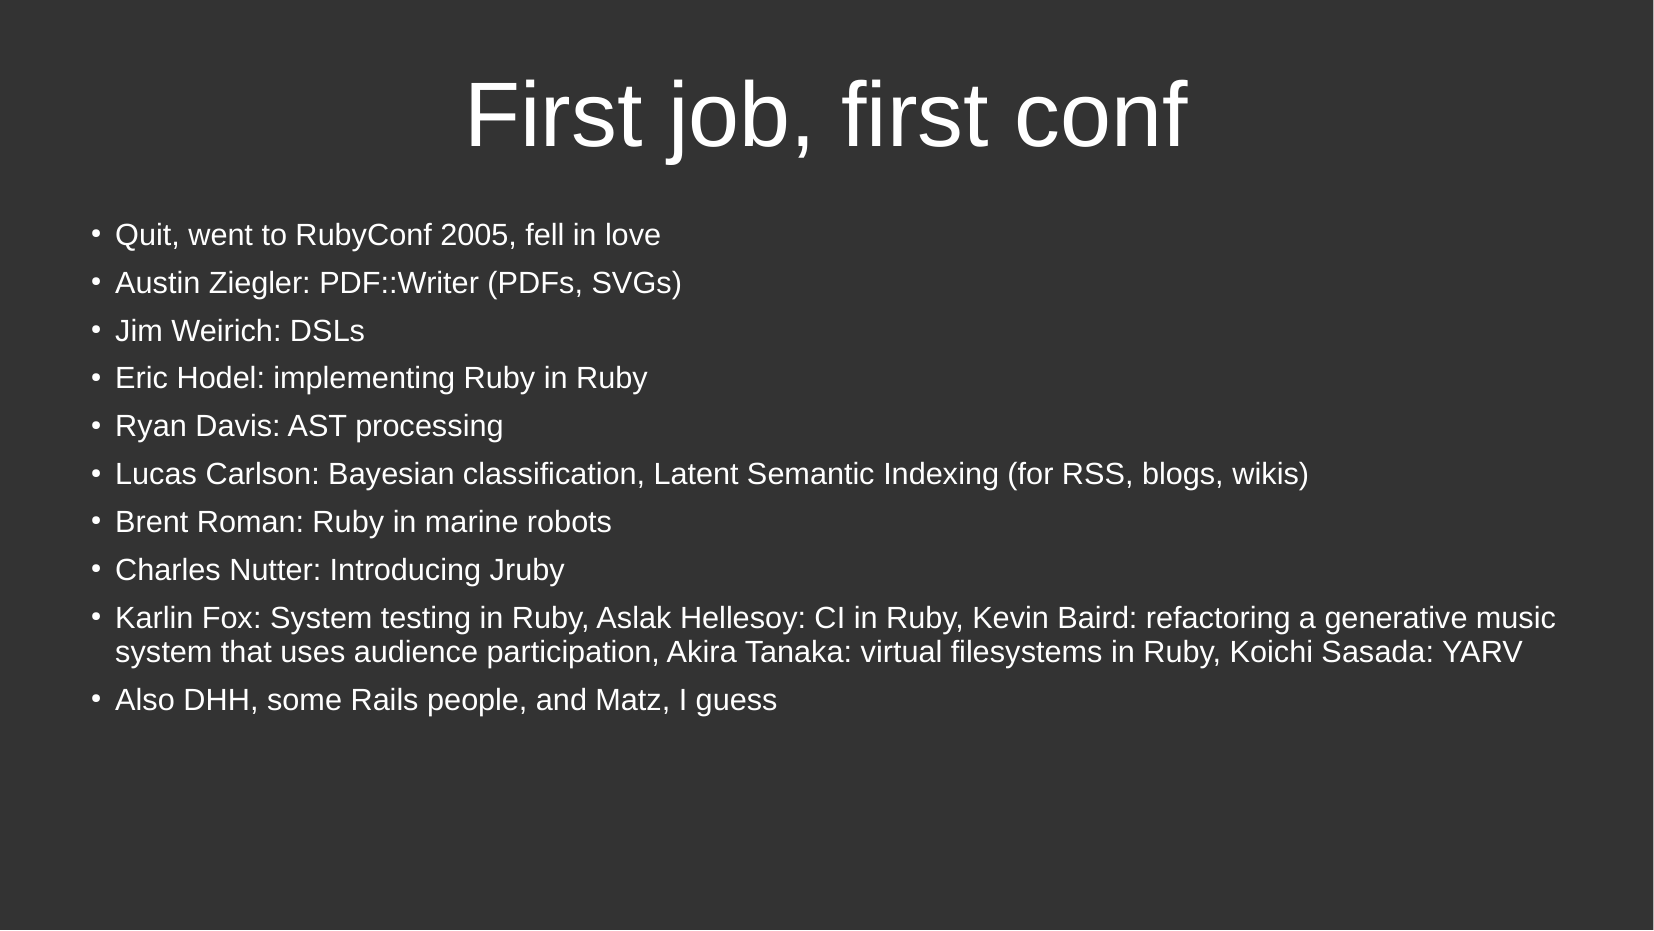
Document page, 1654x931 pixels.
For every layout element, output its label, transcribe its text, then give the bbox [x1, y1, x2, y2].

list Quit, went to RubyConf 2005, fell in love Austin Ziegler: PDF::Writer (PDFs, SVGs) Jim Weirich: DSLs Eric Hodel: implementing Ruby in Ruby Ryan Davis: AST processing Lucas Carlson: Bayesian classification, Latent Semantic Indexing (for RSS, blogs, wikis) Brent Roman: Ruby in marine robots Charles Nutter: Introducing Jruby Karlin Fox: System testing in Ruby, Aslak Hellesoy: CI in Ruby, Kevin Baird: refactoring a generative music system that uses audience participation, Akira Tanaka: virtual filesystems in Ruby, Koichi Sasada: YARV Also DHH, some Rails people, and Matz, I guess [82, 217, 1571, 758]
title First job, first conf [82, 37, 1571, 193]
